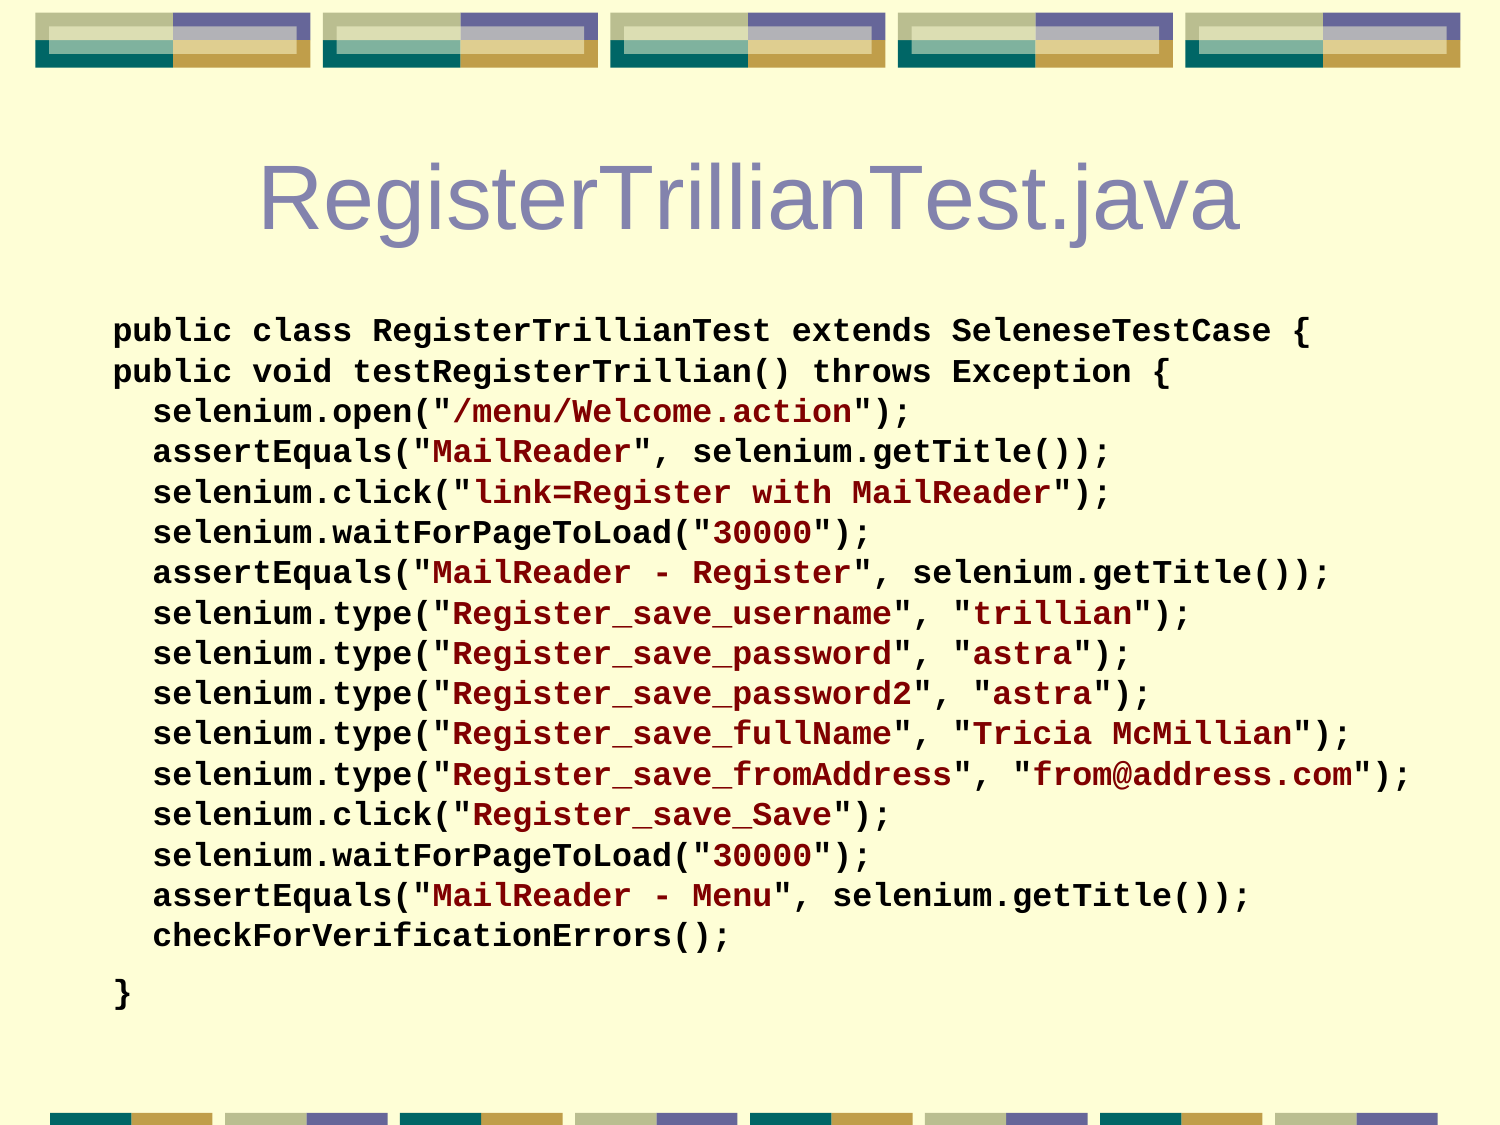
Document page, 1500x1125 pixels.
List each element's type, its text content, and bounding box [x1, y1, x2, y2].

subtitle public class RegisterTrillianTest extends SeleneseTestCase { public void testRegisterTrillian() throws Exception { selenium.open("/menu/Welcome.action"); assertEquals("MailReader", selenium.getTitle()); selenium.click("link=Register with MailReader"); selenium.waitForPageToLoad("30000"); assertEquals("MailReader - Register", selenium.getTitle()); selenium.type("Register_save_username", "trillian"); selenium.type("Register_save_password", "astra"); selenium.type("Register_save_password2", "astra"); selenium.type("Register_save_fullName", "Tricia McMillian"); selenium.type("Register_save_fromAddress", "from@address.com"); selenium.click("Register_save_Save"); selenium.waitForPageToLoad("30000"); assertEquals("MailReader - Menu", selenium.getTitle()); checkForVerificationErrors(); } [112, 314, 1469, 1011]
title RegisterTrillianTest.java [112, 79, 1388, 308]
